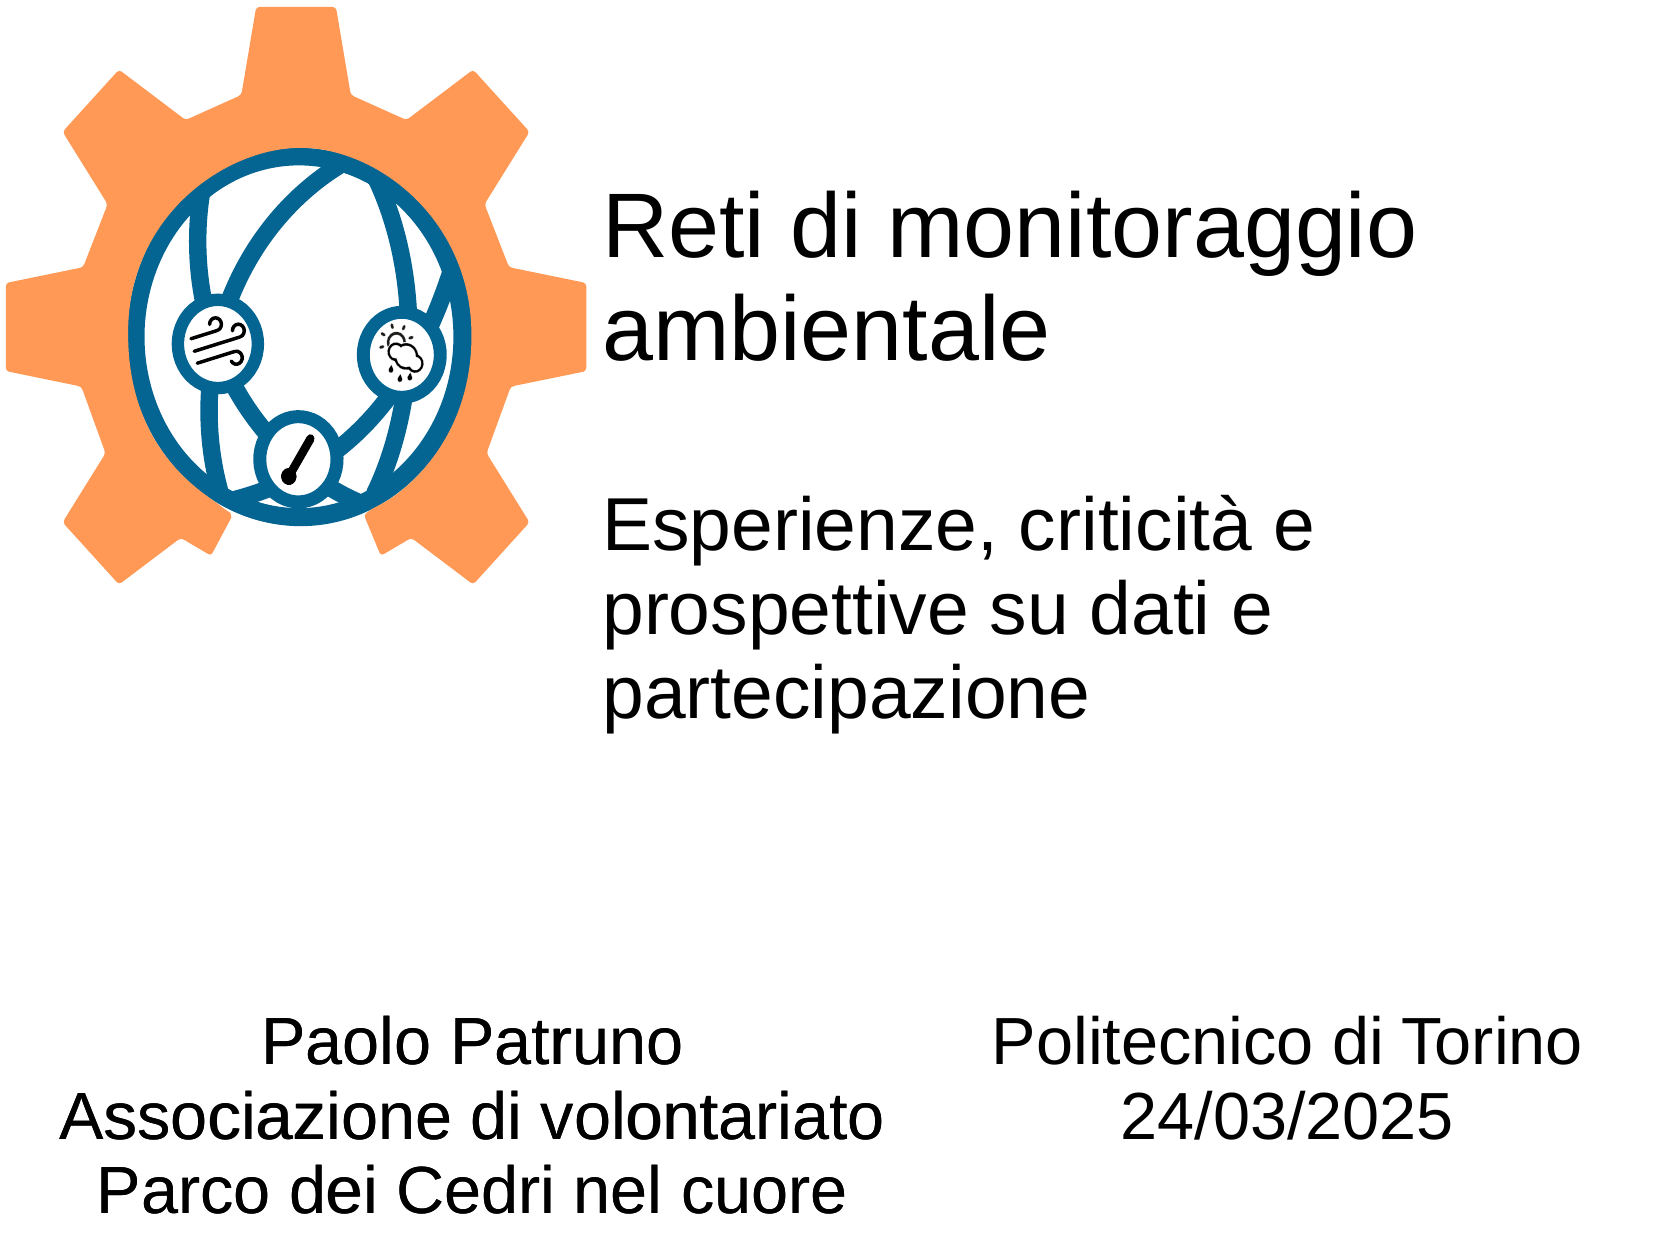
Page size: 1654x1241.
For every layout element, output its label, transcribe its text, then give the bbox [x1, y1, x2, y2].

text_box Paolo Patruno Associazione di volontariato Parco dei Cedri nel cuore [47, 1003, 898, 1229]
text_box Politecnico di Torino 24/03/2025 [944, 972, 1630, 1186]
title Reti di monitoraggio ambientale Esperienze, criticità e prospettive su dati e partecipazione [602, 23, 1595, 886]
